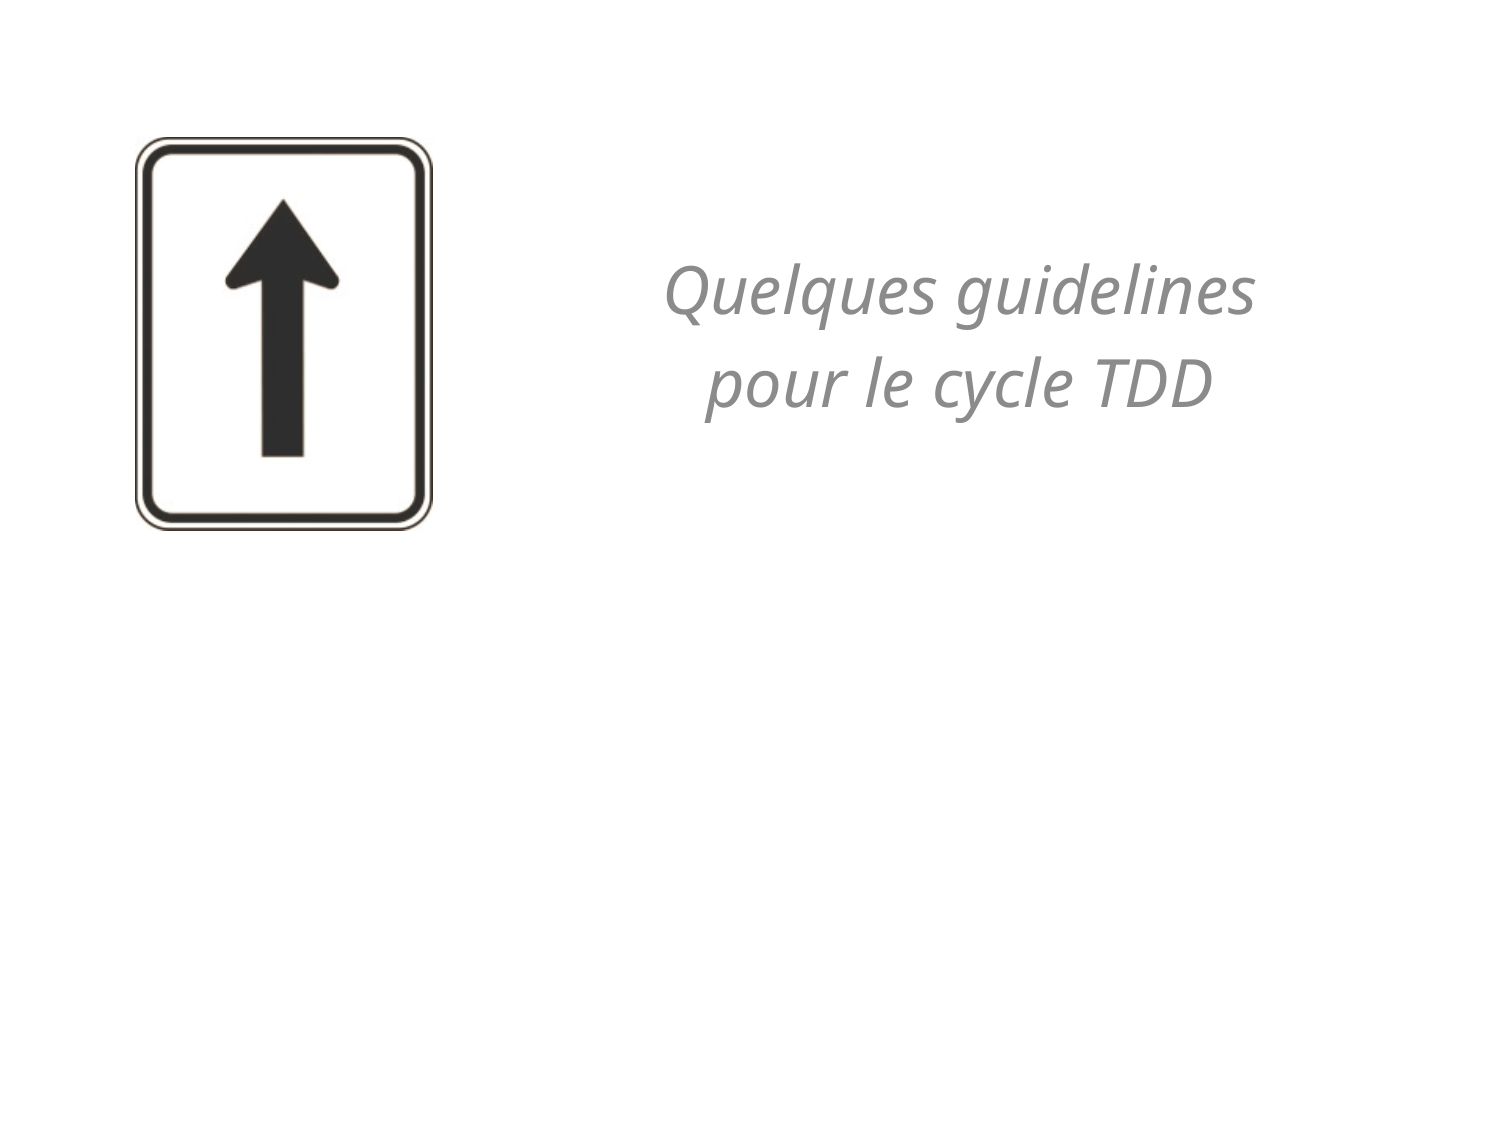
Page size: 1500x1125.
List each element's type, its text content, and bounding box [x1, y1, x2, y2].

picture [135, 137, 433, 531]
text_box Quelques guidelines pour le cycle TDD [501, 98, 1419, 570]
